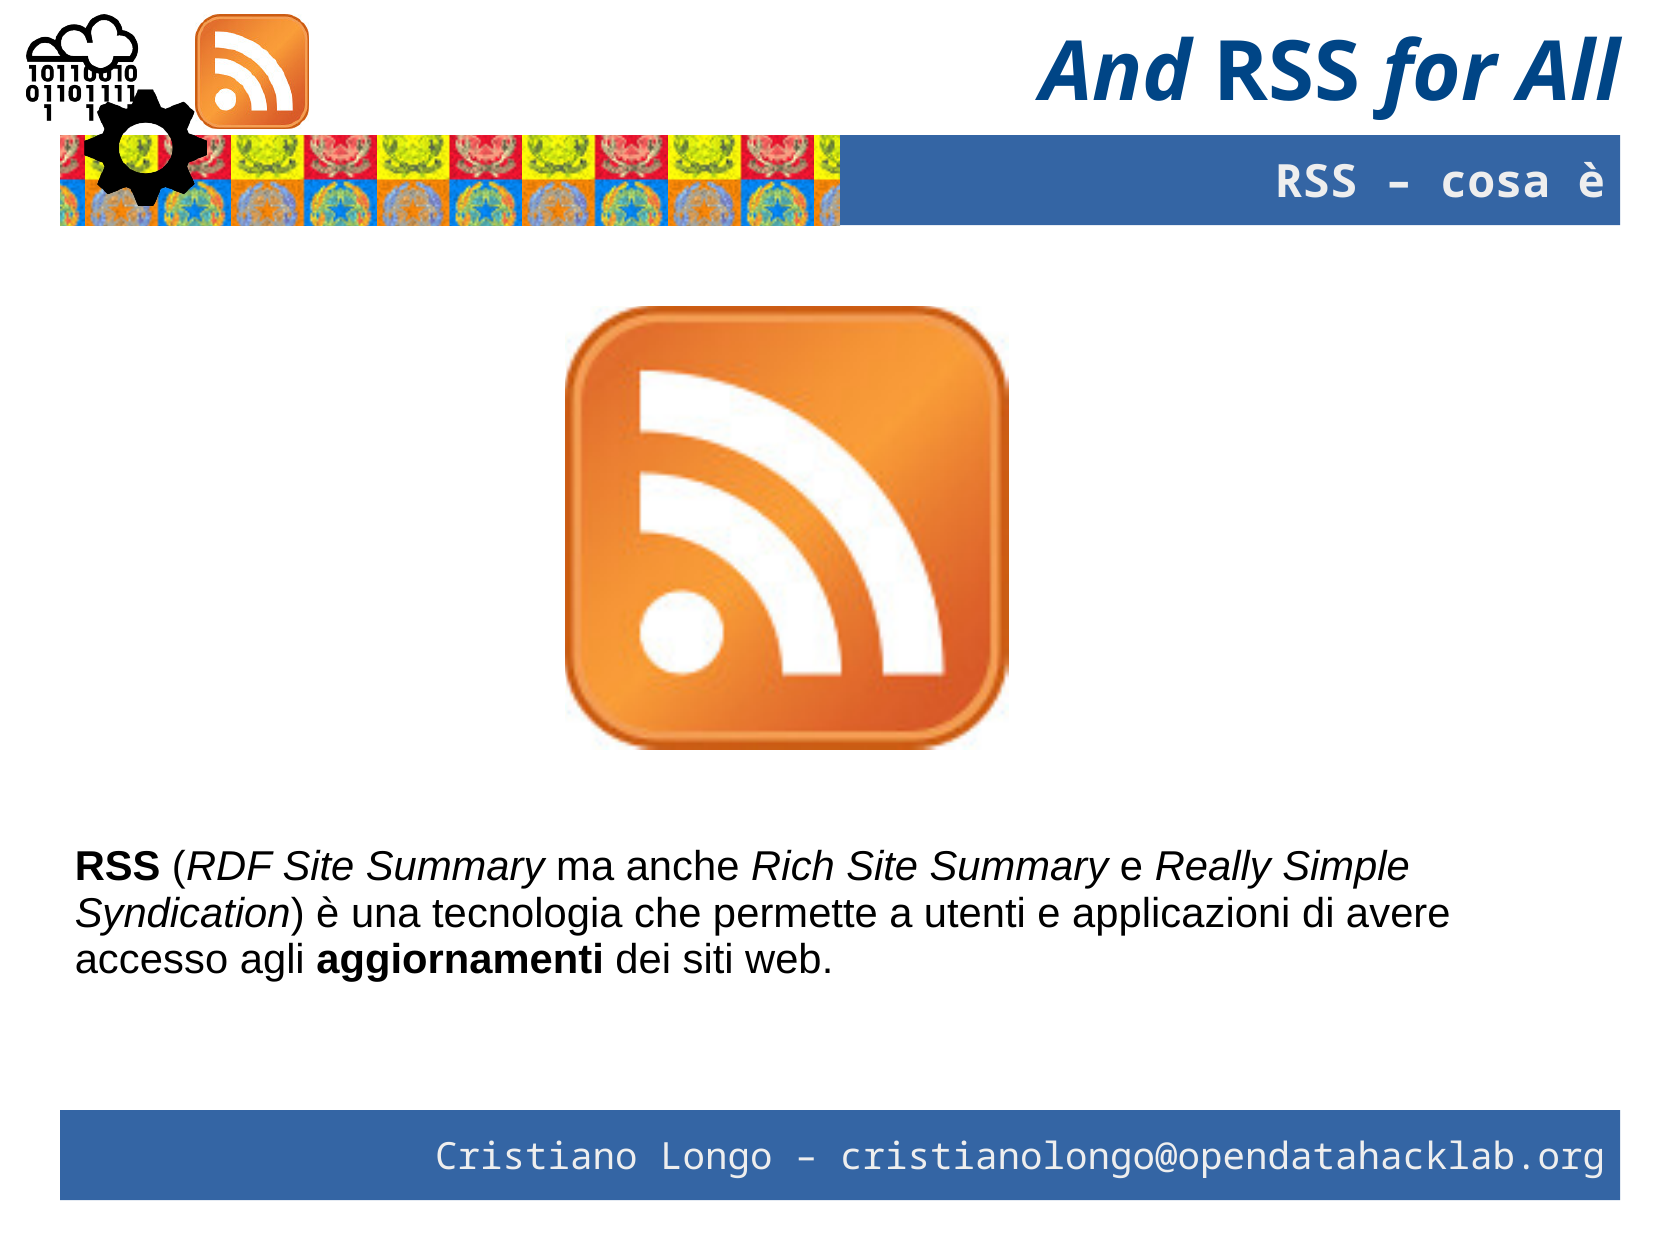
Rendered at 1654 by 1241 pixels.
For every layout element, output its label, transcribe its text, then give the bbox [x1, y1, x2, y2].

picture [565, 306, 1009, 751]
text_box RSS – cosa è [840, 135, 1621, 226]
text_box And RSS for All [870, 4, 1636, 214]
text_box RSS (RDF Site Summary ma anche Rich Site Summary e Really Simple Syndication) è una tecnologia che permette a utenti e applicazioni di avere accesso agli aggiornamenti dei siti web. [60, 835, 1546, 991]
text_box [60, 135, 840, 226]
text_box Cristiano Longo – cristianolongo@opendatahacklab.org [60, 1110, 1621, 1201]
picture [26, 14, 309, 206]
